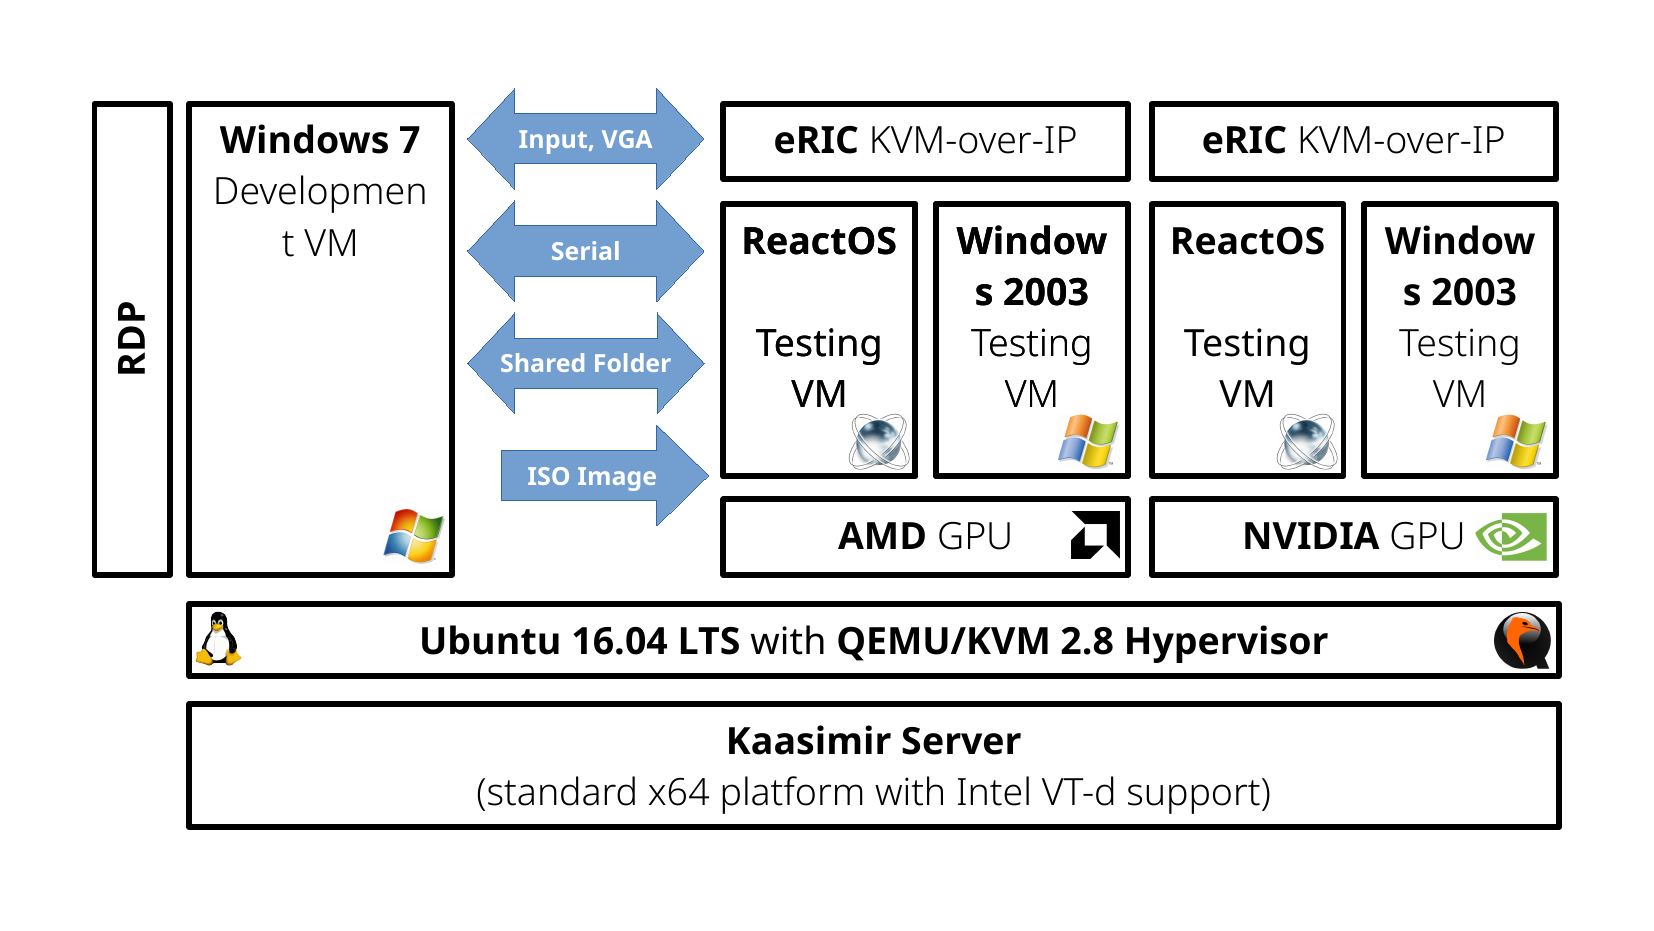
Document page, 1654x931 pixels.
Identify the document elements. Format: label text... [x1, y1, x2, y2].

picture [1475, 513, 1547, 561]
text_box Windows 2003 Testing VM [1364, 204, 1557, 476]
picture [194, 610, 243, 667]
text_box Windows 7 Development VM [188, 103, 452, 575]
text_box RDP [94, 103, 171, 575]
text_box NVIDIA GPU [1151, 499, 1557, 575]
text_box Serial [467, 200, 704, 302]
text_box eRIC KVM-over-IP [1151, 103, 1557, 180]
picture [382, 508, 446, 565]
text_box Windows 2003 Testing VM [936, 204, 1128, 476]
text_box Kaasimir Server (standard x64 platform with Intel VT-d support) [188, 704, 1560, 827]
text_box ISO Image [501, 425, 709, 526]
text_box ReactOS Testing VM [1151, 204, 1344, 476]
text_box ReactOS Testing VM [723, 204, 916, 476]
picture [1071, 511, 1120, 559]
text_box AMD GPU [723, 499, 1128, 575]
text_box Input, VGA [467, 88, 704, 190]
text_box eRIC KVM-over-IP [723, 103, 1128, 180]
picture [1494, 612, 1552, 669]
text_box Ubuntu 16.04 LTS with QEMU/KVM 2.8 Hypervisor [188, 603, 1560, 676]
text_box Shared Folder [467, 312, 705, 414]
